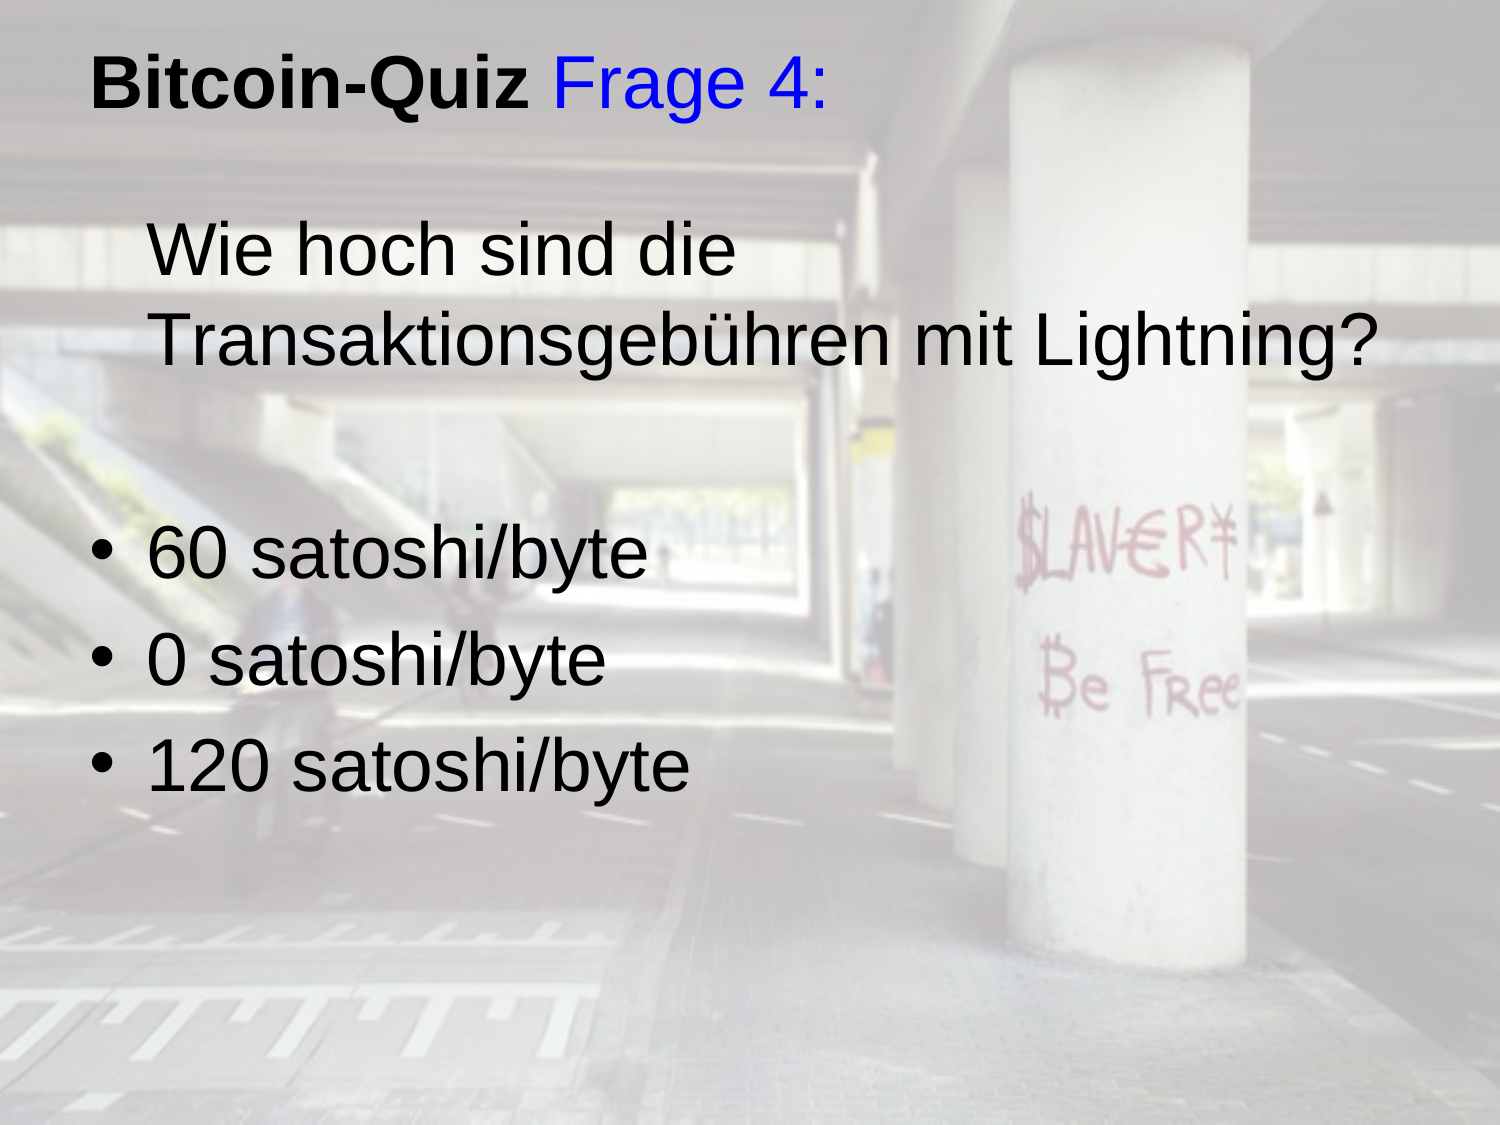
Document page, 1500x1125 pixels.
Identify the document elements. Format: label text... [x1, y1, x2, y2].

title Bitcoin-Quiz Frage 4: [75, 26, 1426, 132]
list Wie hoch sind die Transaktionsgebühren mit Lightning? 60 satoshi/byte 0 satoshi/byte 120 satoshi/byte [75, 192, 1426, 1006]
